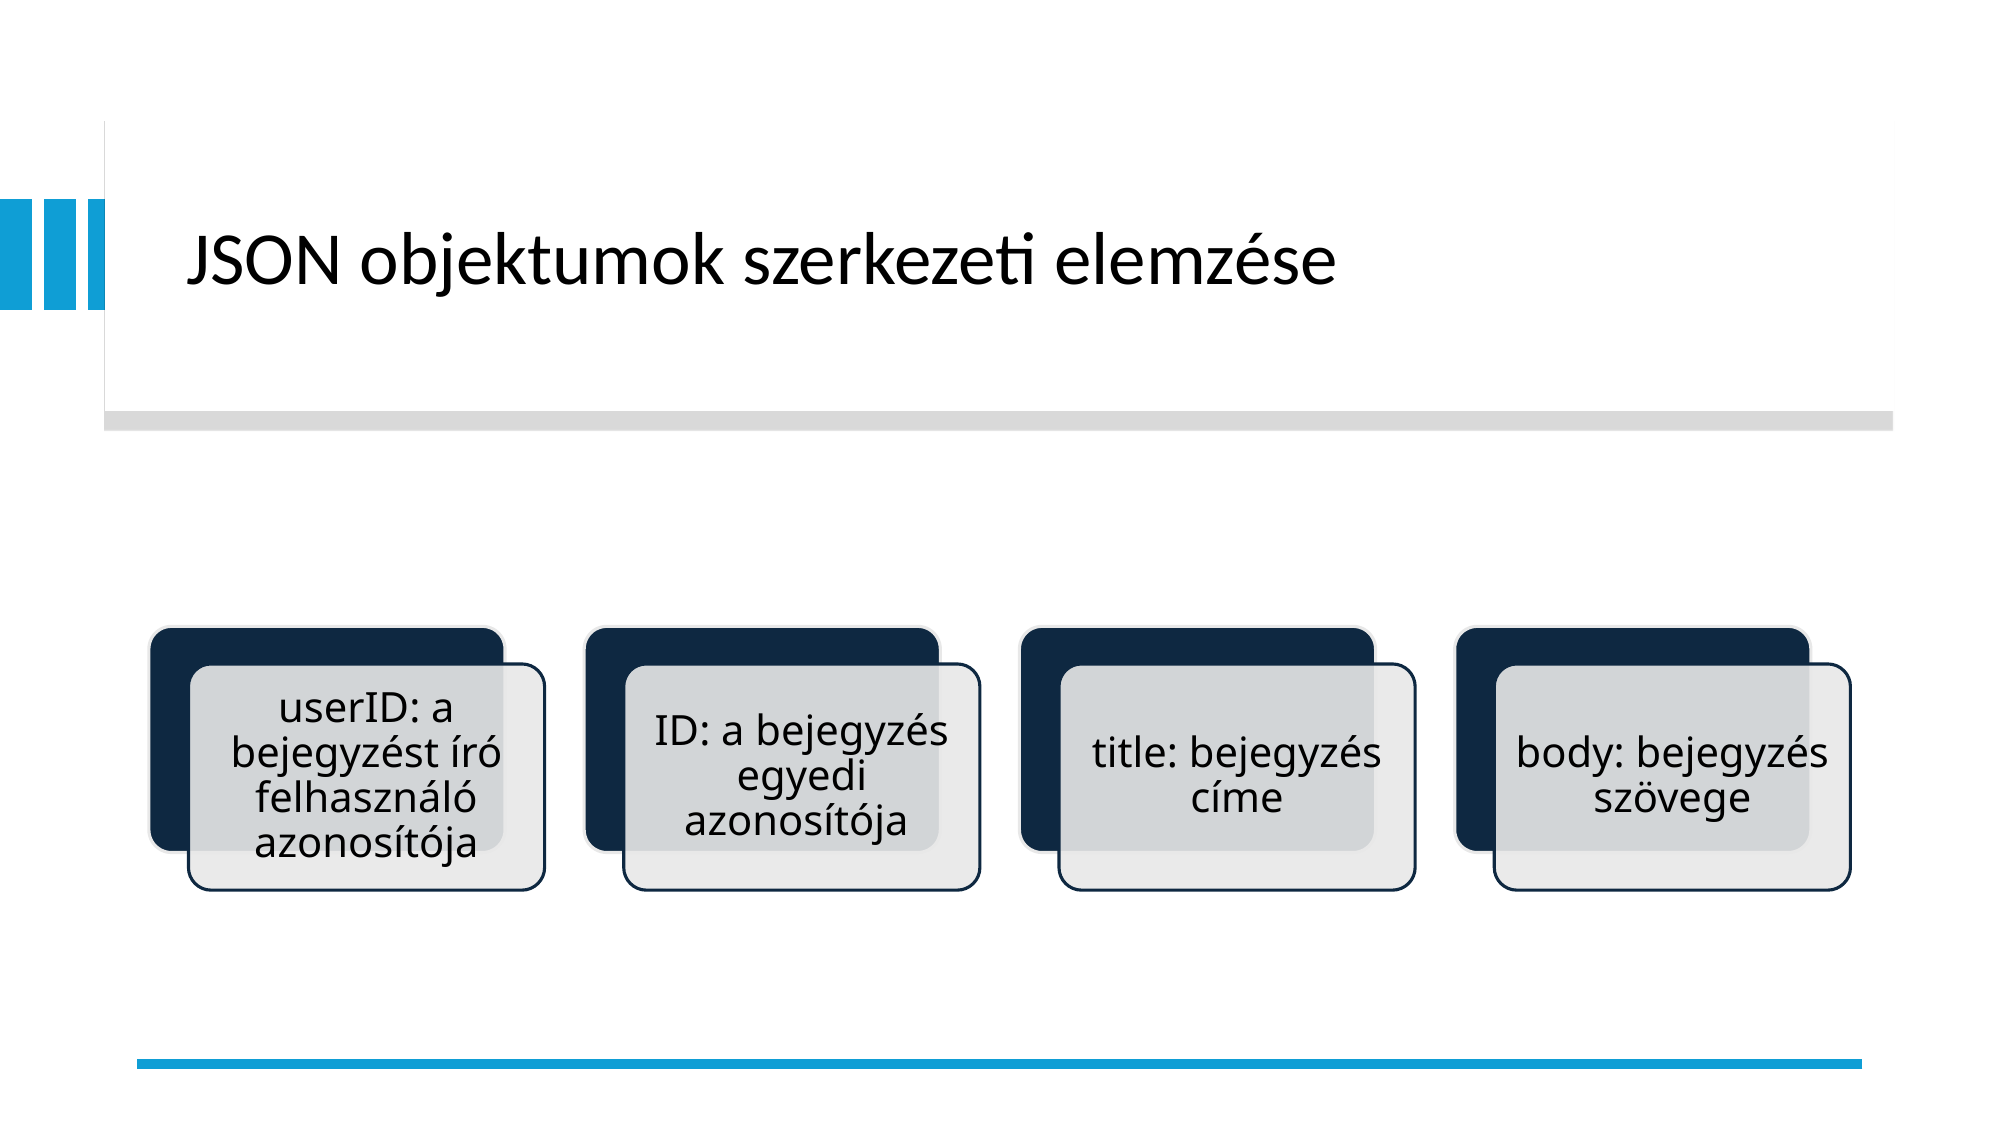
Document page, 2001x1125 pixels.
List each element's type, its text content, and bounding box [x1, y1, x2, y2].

title JSON objektumok szerkezeti elemzése [171, 132, 1840, 388]
text_box [0, 0, 2000, 1125]
text_box userID: a bejegyzést író felhasználó azonosítója [188, 663, 545, 891]
text_box ID: a bejegyzés egyedi azonosítója [623, 663, 980, 891]
text_box title: bejegyzés címe [1058, 663, 1416, 891]
text_box body: bejegyzés szövege [1494, 663, 1851, 891]
